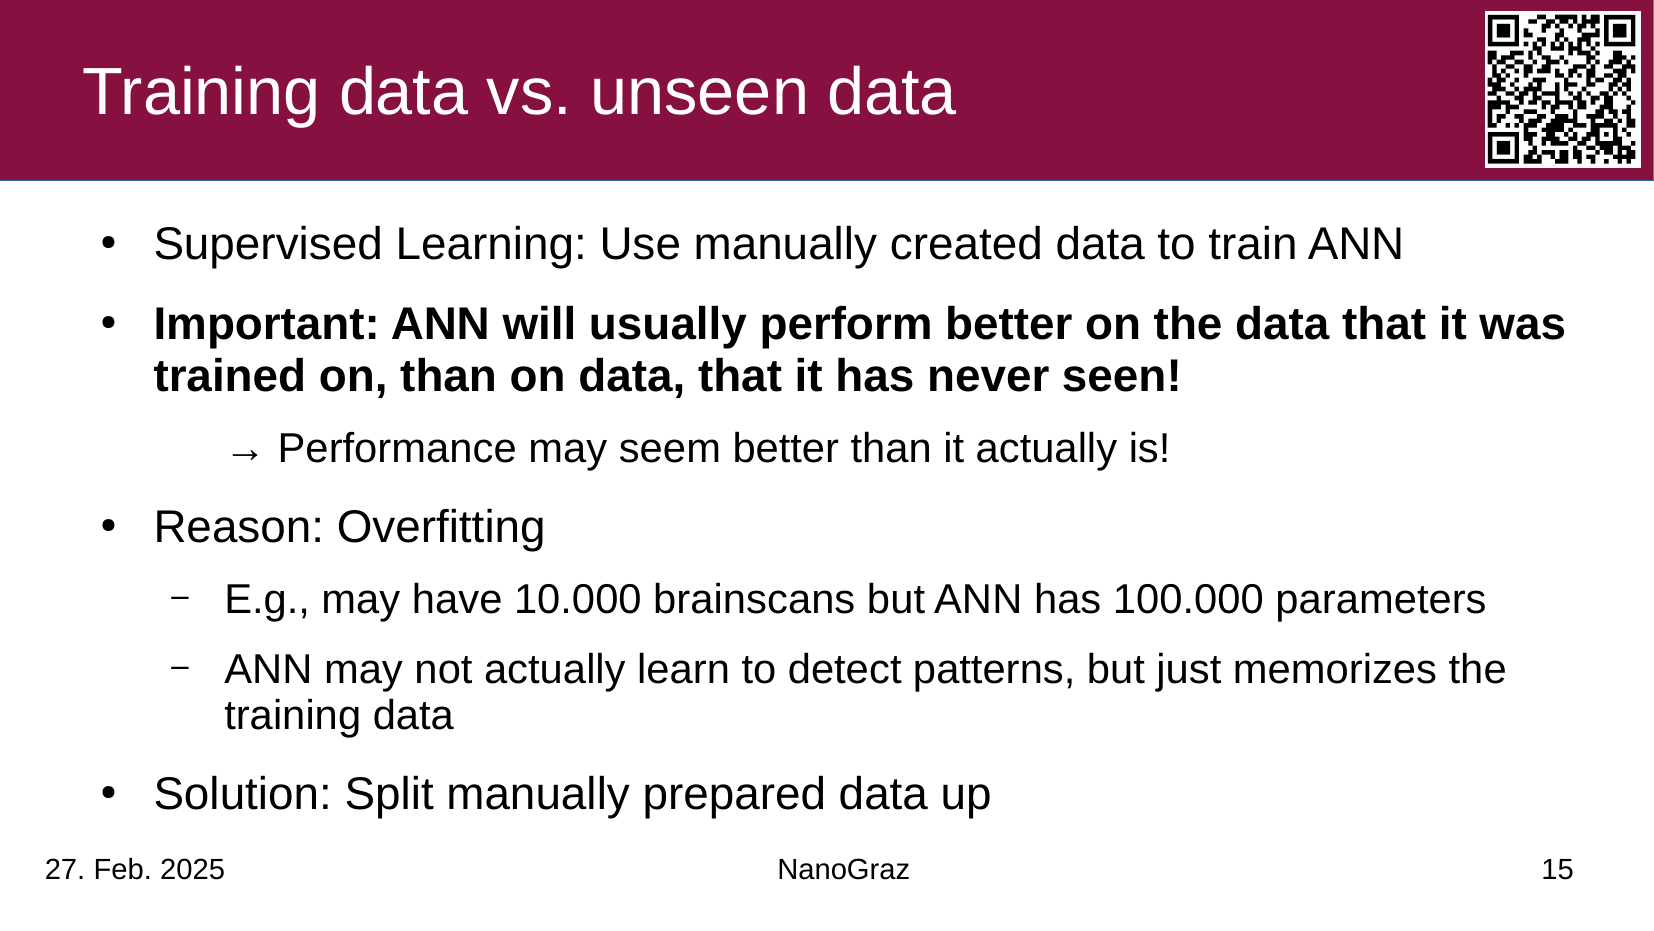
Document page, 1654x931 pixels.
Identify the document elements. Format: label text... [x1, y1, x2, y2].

list Supervised Learning: Use manually created data to train ANN Important: ANN will usually perform better on the data that it was trained on, than on data, that it has never seen! → Performance may seem better than it actually is! Reason: Overfitting E.g., may have 10.000 brainscans but ANN has 100.000 parameters ANN may not actually learn to detect patterns, but just memorizes the training data Solution: Split manually prepared data up [82, 217, 1571, 931]
title Training data vs. unseen data [82, 13, 1571, 169]
picture [1485, 11, 1641, 168]
